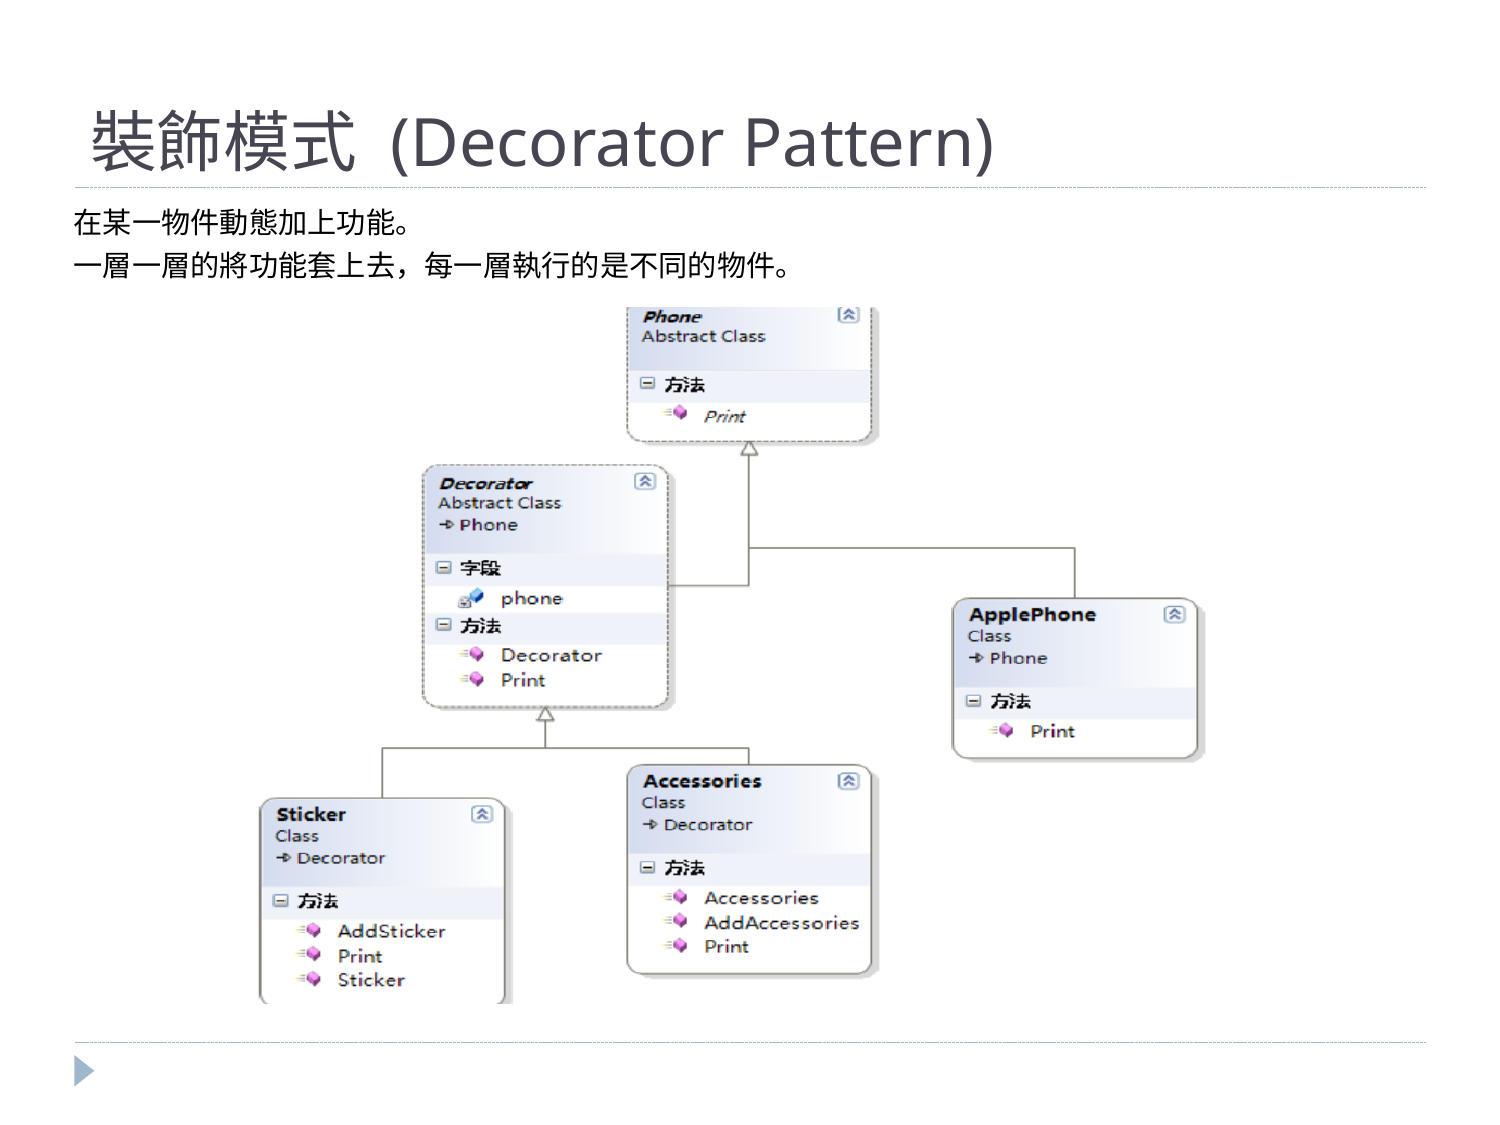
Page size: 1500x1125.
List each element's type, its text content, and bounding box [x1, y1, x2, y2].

picture [223, 307, 1217, 1004]
title 裝飾模式 (Decorator Pattern) [75, 25, 1426, 188]
text_box 在某一物件動態加上功能。 一層一層的將功能套上去，每一層執行的是不同的物件。 [59, 192, 1323, 272]
